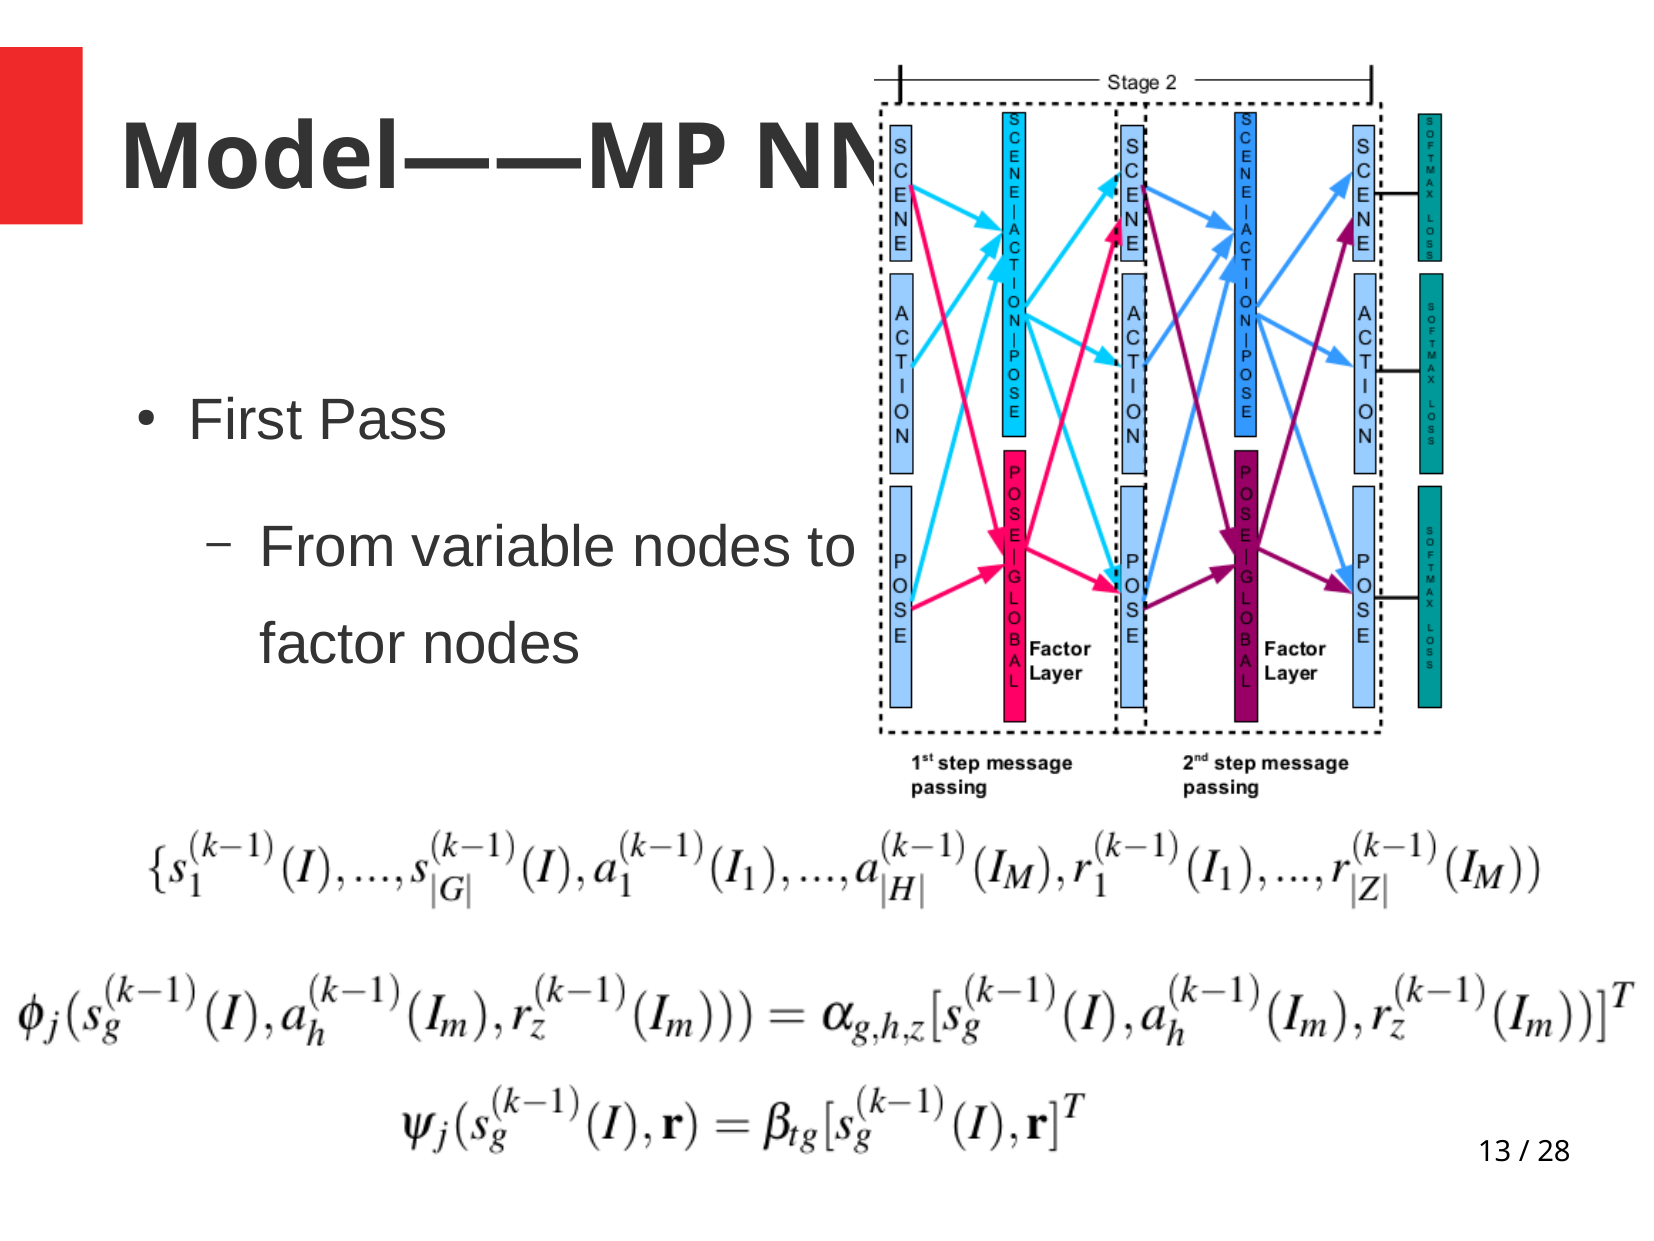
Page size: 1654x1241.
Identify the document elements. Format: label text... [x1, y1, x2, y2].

title Model——MP NN [118, 49, 1571, 257]
list First Pass From variable nodes to factor nodes [118, 354, 874, 745]
picture [129, 58, 1549, 934]
picture [16, 944, 1647, 1193]
